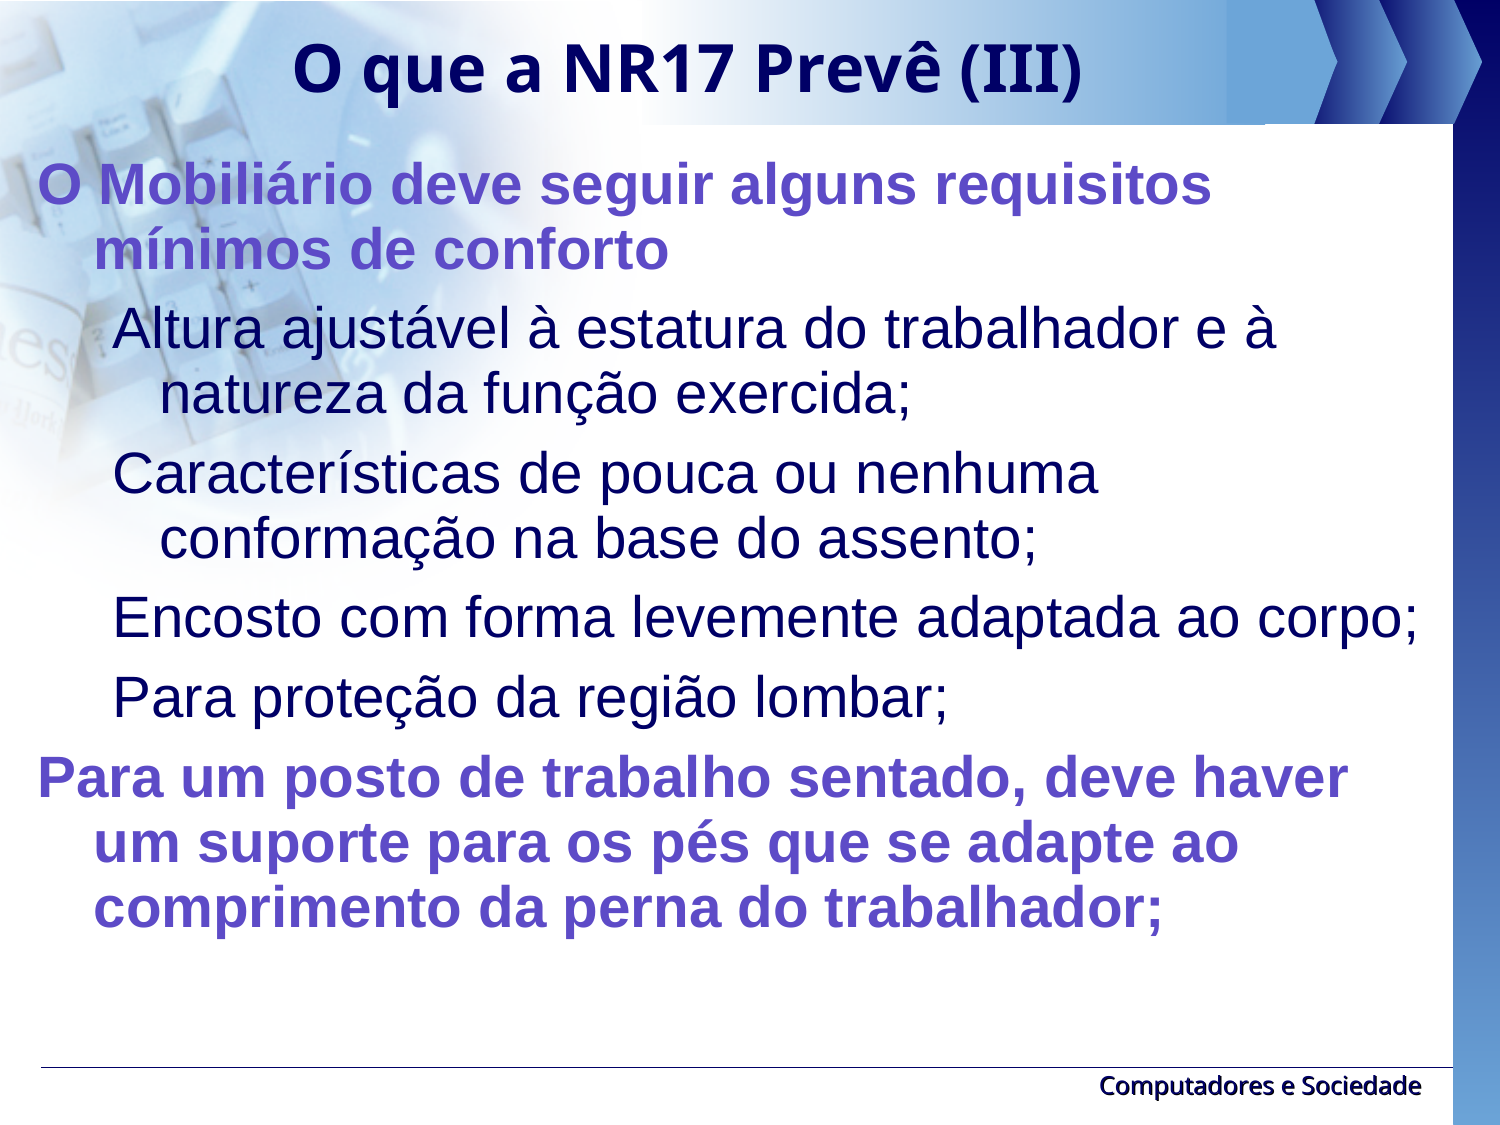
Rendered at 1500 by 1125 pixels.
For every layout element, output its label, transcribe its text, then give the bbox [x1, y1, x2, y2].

title O que a NR17 Prevê (III) [74, 0, 1300, 147]
list O Mobiliário deve seguir alguns requisitos mínimos de conforto Altura ajustável à estatura do trabalhador e à natureza da função exercida; Características de pouca ou nenhuma conformação na base do assento; Encosto com forma levemente adaptada ao corpo; Para proteção da região lombar; Para um posto de trabalho sentado, deve haver um suporte para os pés que se adapte ao comprimento da perna do trabalhador; [37, 151, 1426, 1036]
